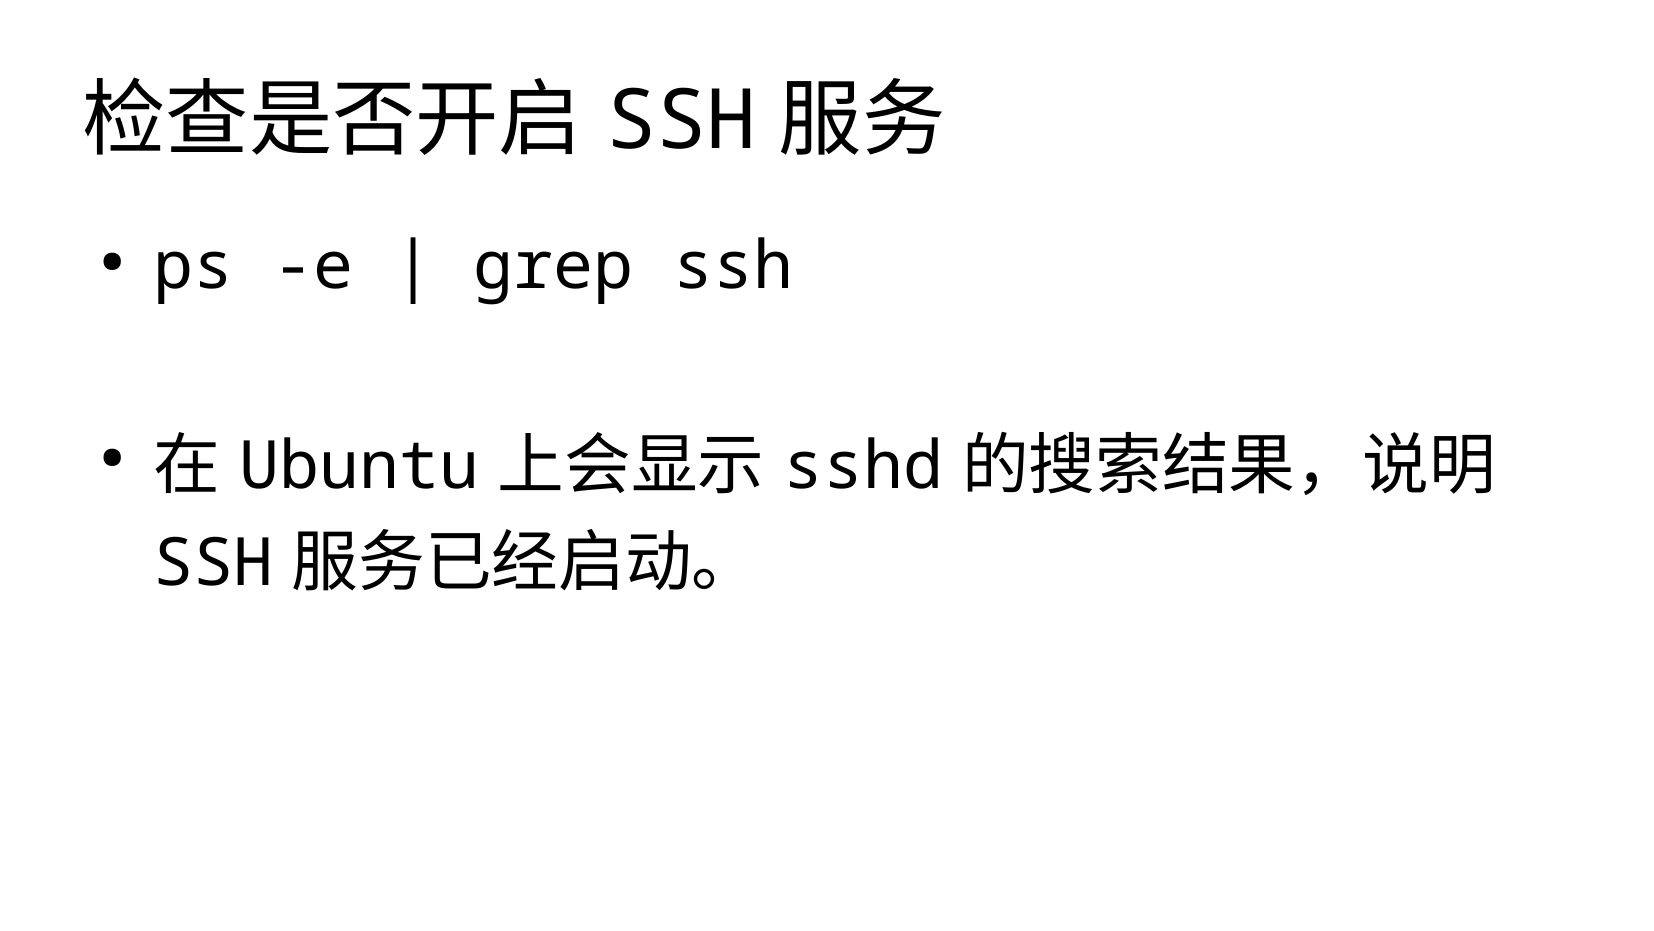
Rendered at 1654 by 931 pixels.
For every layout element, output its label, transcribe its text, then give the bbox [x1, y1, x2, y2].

title 检查是否开启SSH服务 [82, 37, 1571, 189]
list ps -e | grep ssh 在Ubuntu上会显示sshd的搜索结果，说明SSH服务已经启动。 [82, 217, 1571, 758]
